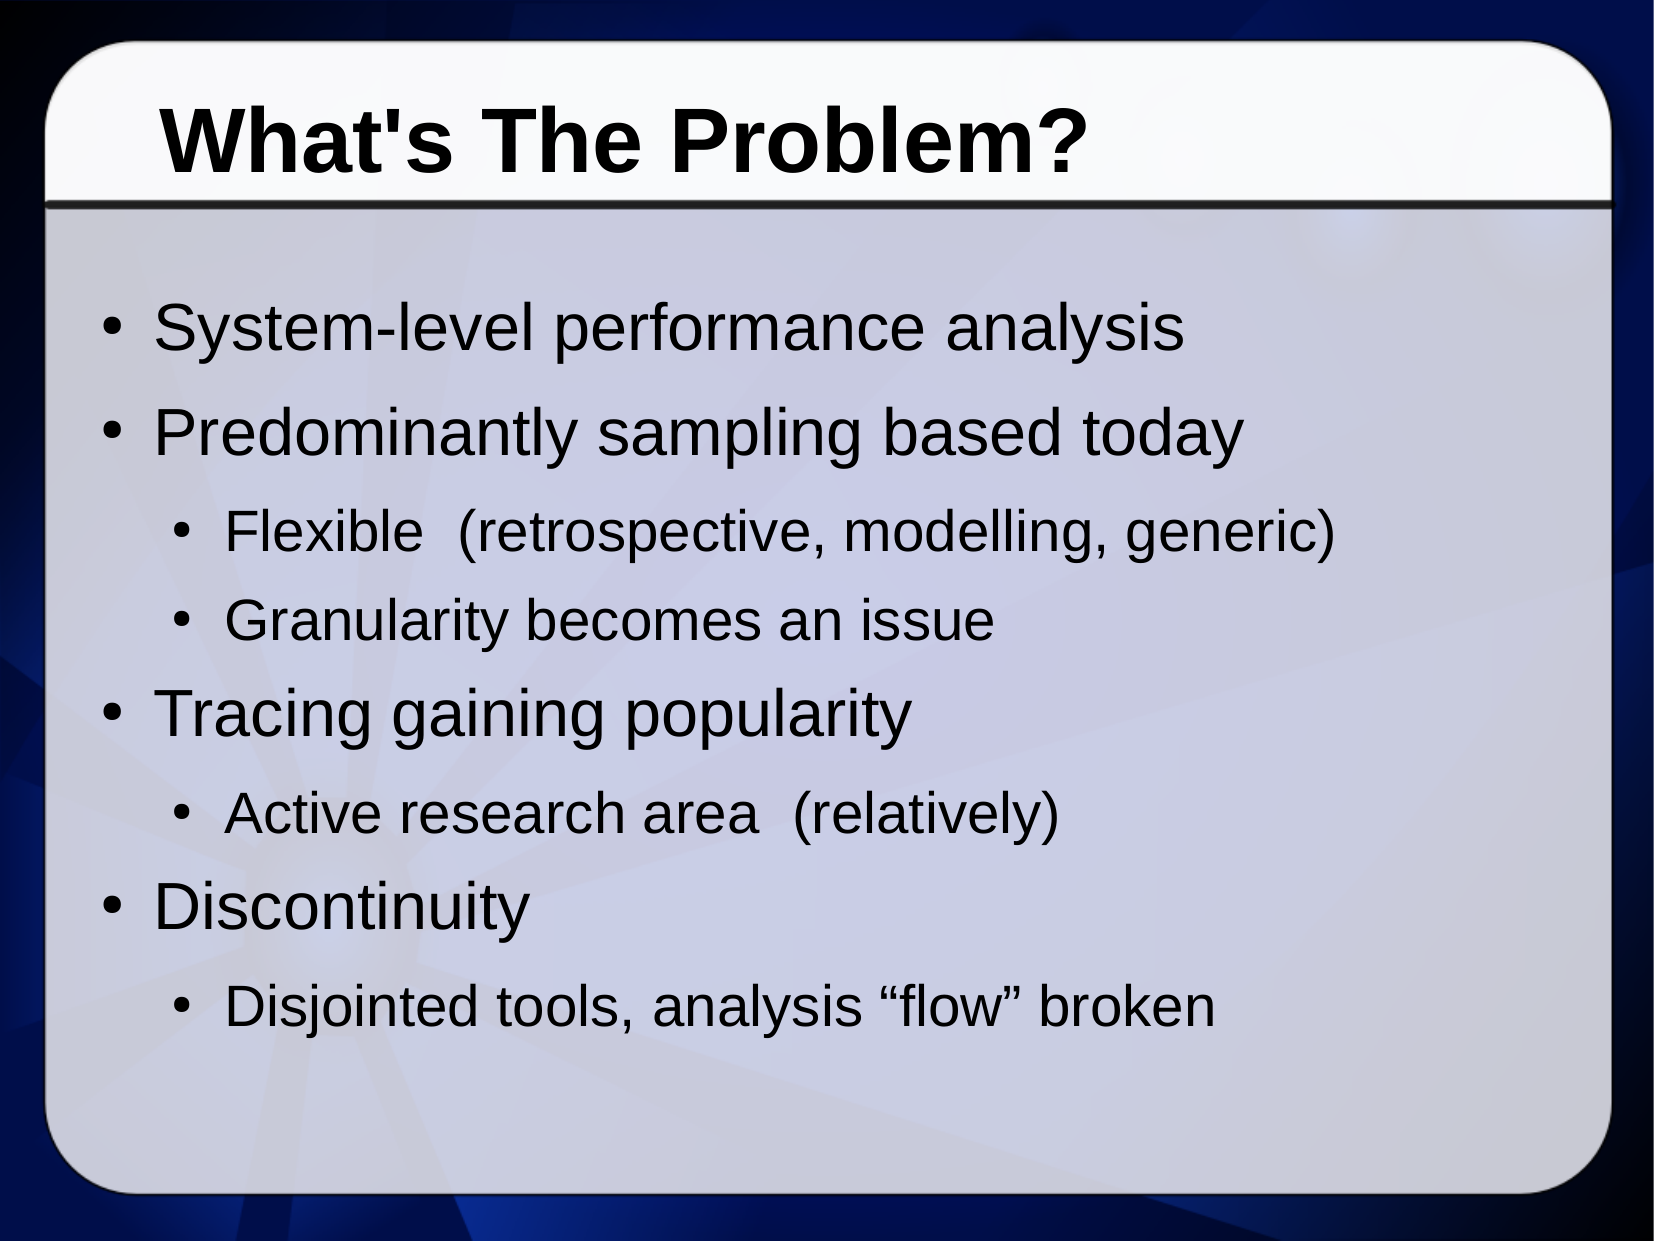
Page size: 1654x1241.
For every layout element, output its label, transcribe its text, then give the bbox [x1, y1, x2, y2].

list System-level performance analysis Predominantly sampling based today Flexible (retrospective, modelling, generic) Granularity becomes an issue Tracing gaining popularity Active research area (relatively) Discontinuity Disjointed tools, analysis “flow” broken [82, 290, 1571, 1109]
title What's The Problem? [82, 37, 1571, 245]
picture [0, 0, 1654, 1241]
